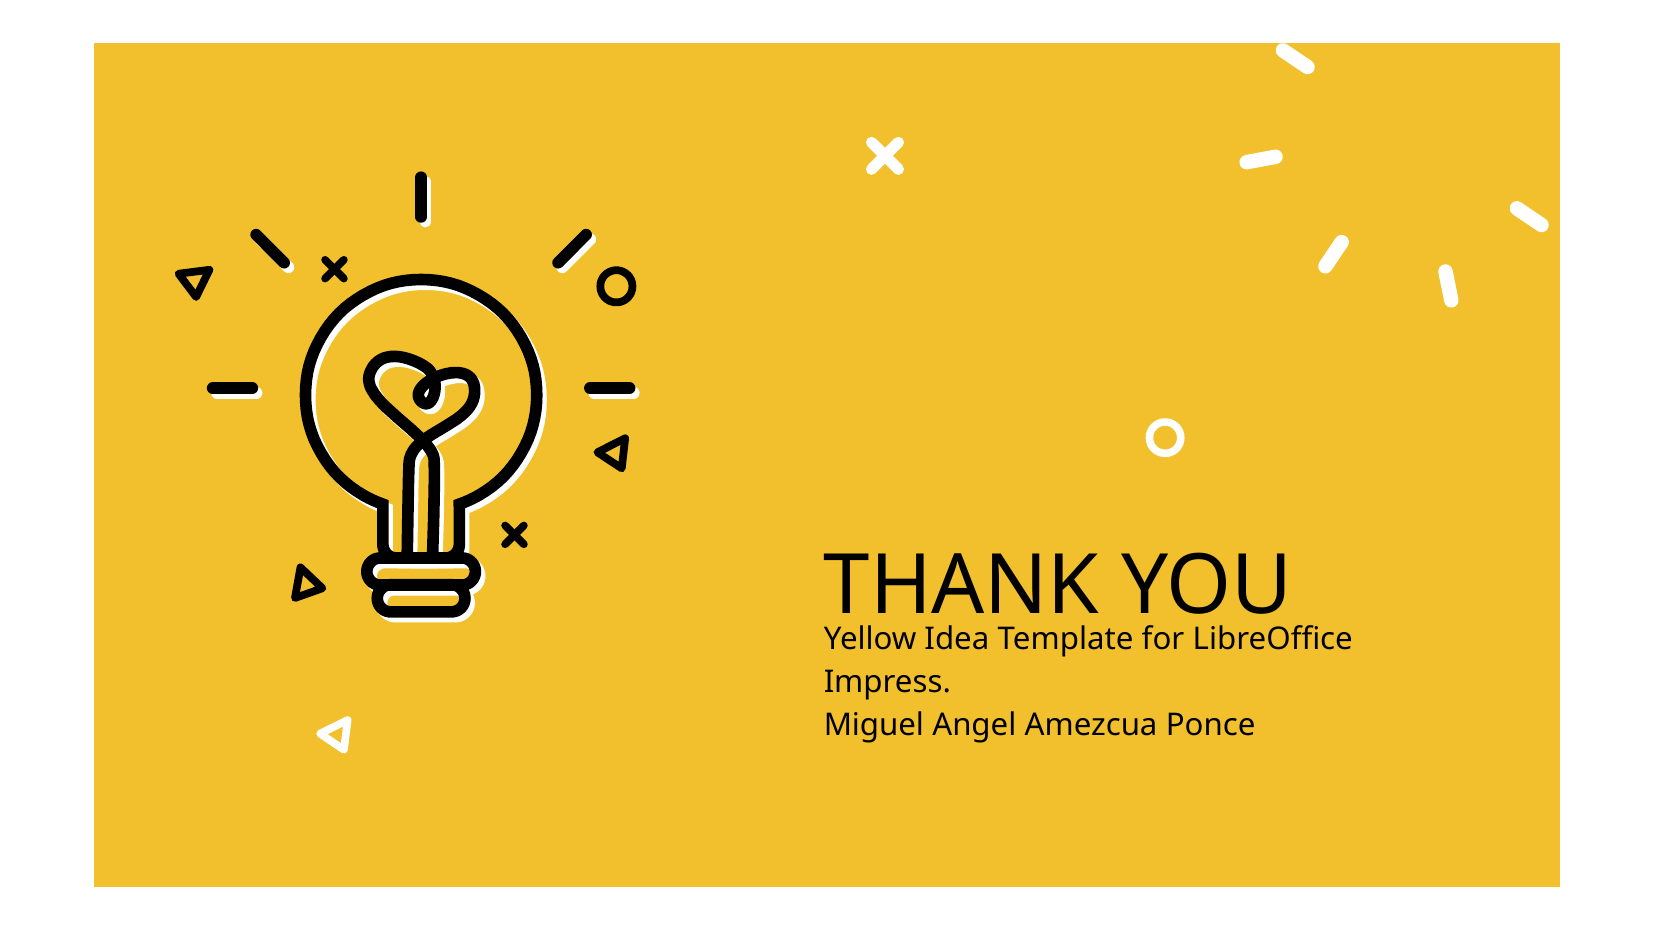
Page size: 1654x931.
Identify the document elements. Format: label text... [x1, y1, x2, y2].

title Yellow Idea Template for LibreOffice Impress. Miguel Angel Amezcua Ponce [823, 616, 1399, 745]
title THANK YOU [823, 524, 1544, 638]
